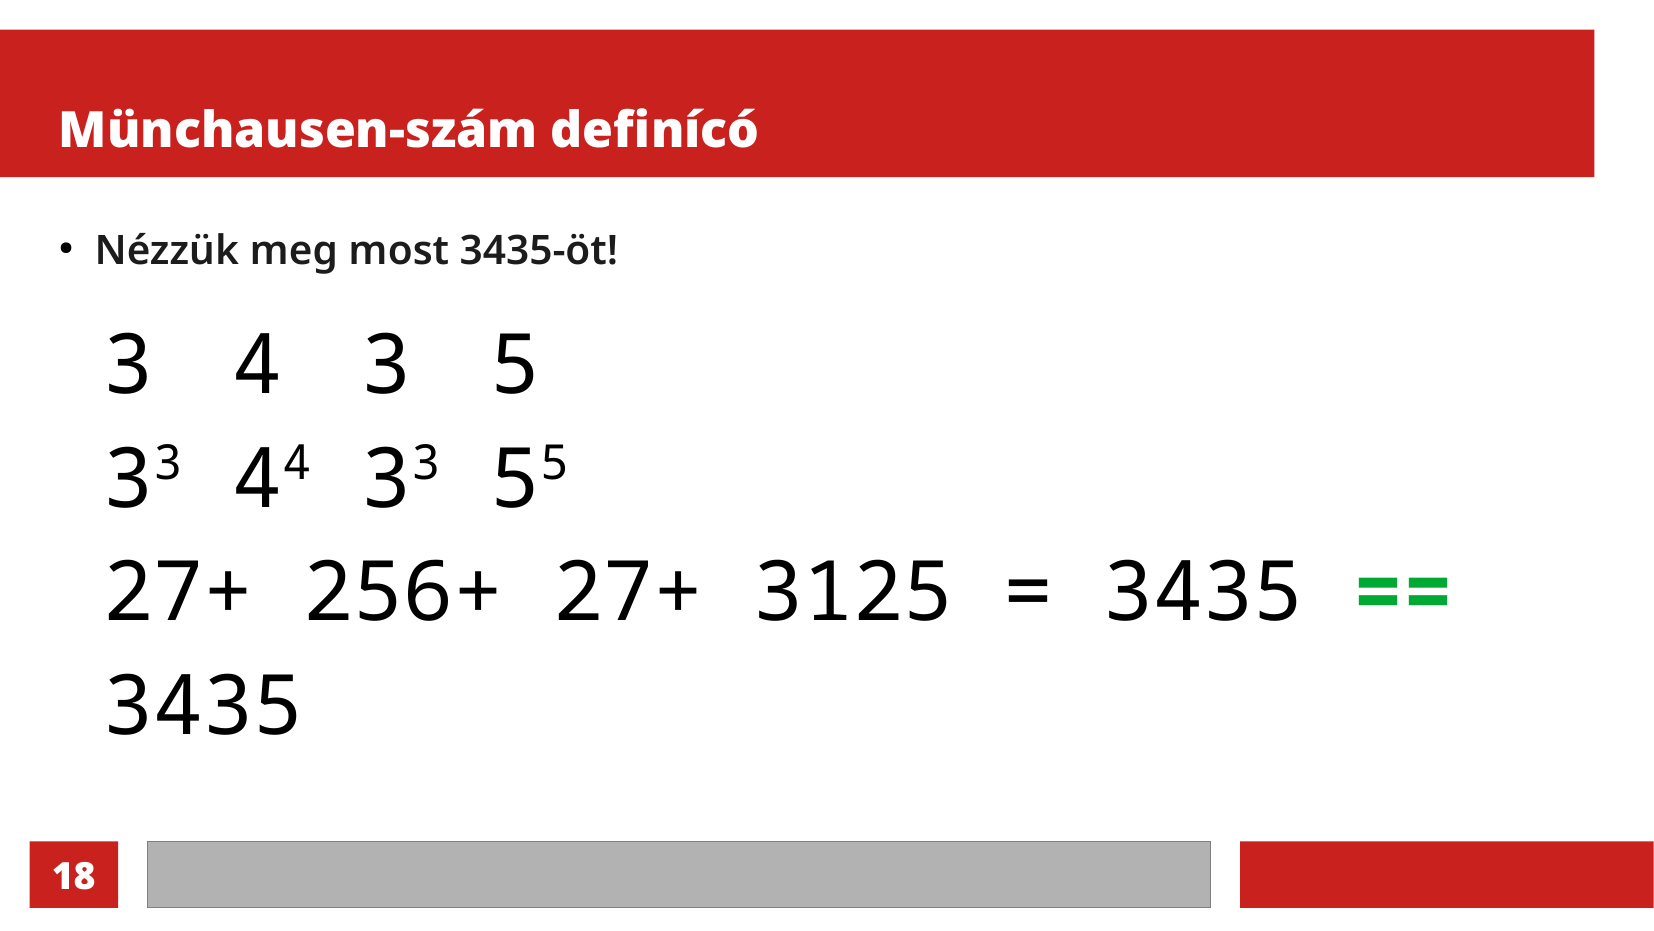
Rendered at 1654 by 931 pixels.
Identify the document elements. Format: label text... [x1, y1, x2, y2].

list Nézzük meg most 3435-öt! [59, 221, 1565, 532]
title Münchausen-szám definícó [59, 44, 1595, 163]
text_box 3 4 3 5 33 44 33 55 27+ 256+ 27+ 3125 = 3435 == 3435 [88, 297, 1625, 815]
